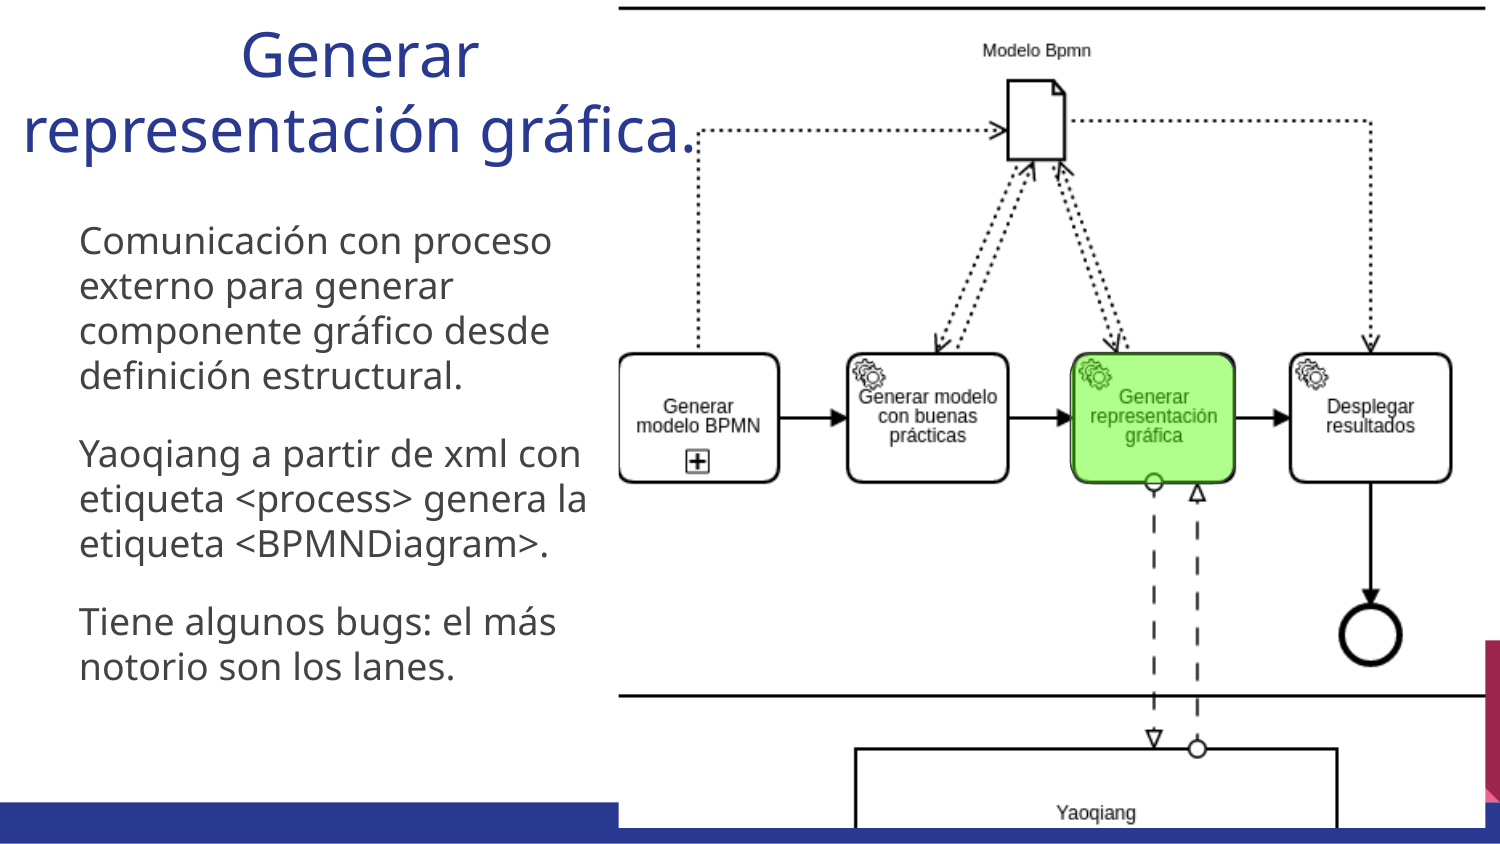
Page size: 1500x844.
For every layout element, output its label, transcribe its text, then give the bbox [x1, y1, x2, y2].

list Comunicación con proceso externo para generar componente gráfico desde definición estructural. Yaoqiang a partir de xml con etiqueta <process> genera la etiqueta <BPMNDiagram>. Tiene algunos bugs: el más notorio son los lanes. [63, 201, 619, 750]
title Generar representación gráfica. [0, 0, 721, 100]
picture [618, 0, 1486, 828]
text_box [1070, 353, 1236, 484]
